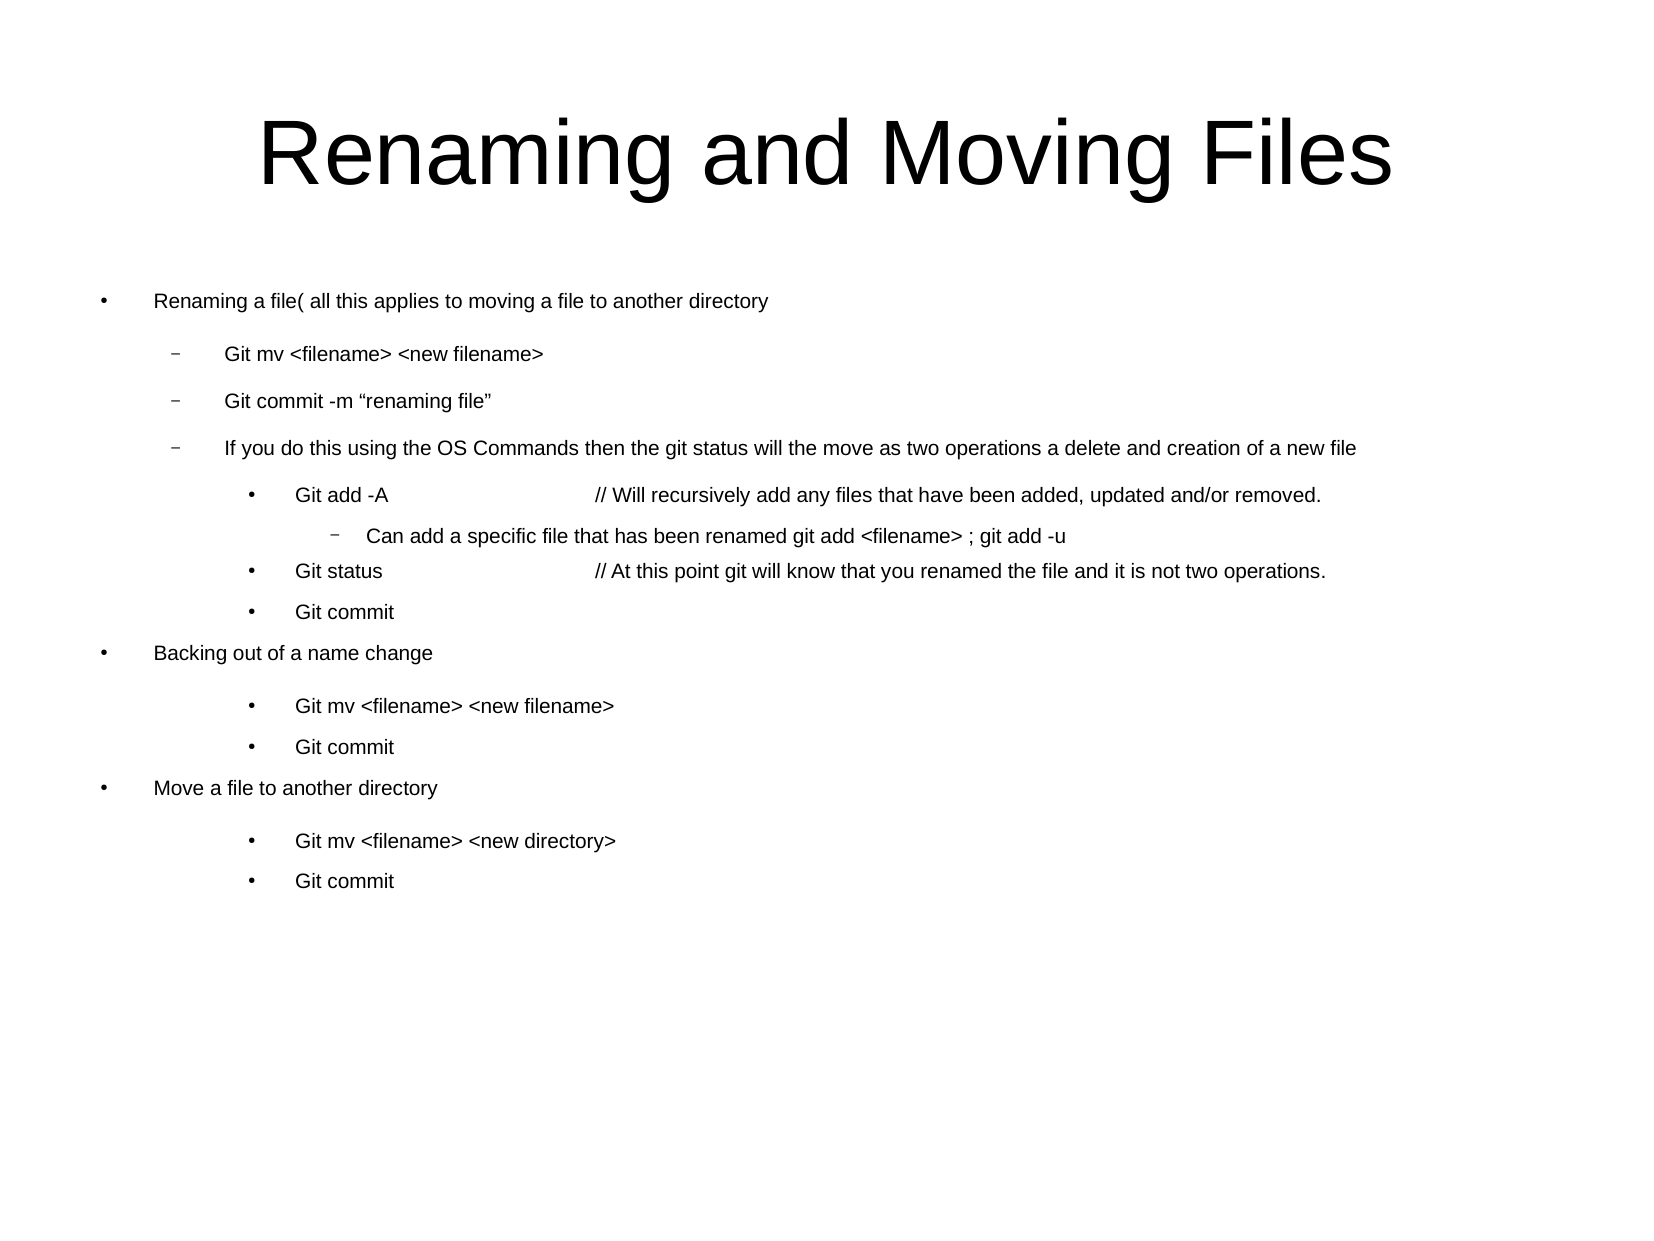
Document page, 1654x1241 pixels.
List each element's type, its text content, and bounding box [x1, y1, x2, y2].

list Renaming a file( all this applies to moving a file to another directory Git mv <filename> <new filename> Git commit -m “renaming file” If you do this using the OS Commands then the git status will the move as two operations a delete and creation of a new file Git add -A // Will recursively add any files that have been added, updated and/or removed. Can add a specific file that has been renamed git add <filename> ; git add -u Git status // At this point git will know that you renamed the file and it is not two operations. Git commit Backing out of a name change Git mv <filename> <new filename> Git commit Move a file to another directory Git mv <filename> <new directory> Git commit [82, 290, 1571, 1010]
title Renaming and Moving Files [82, 49, 1571, 257]
